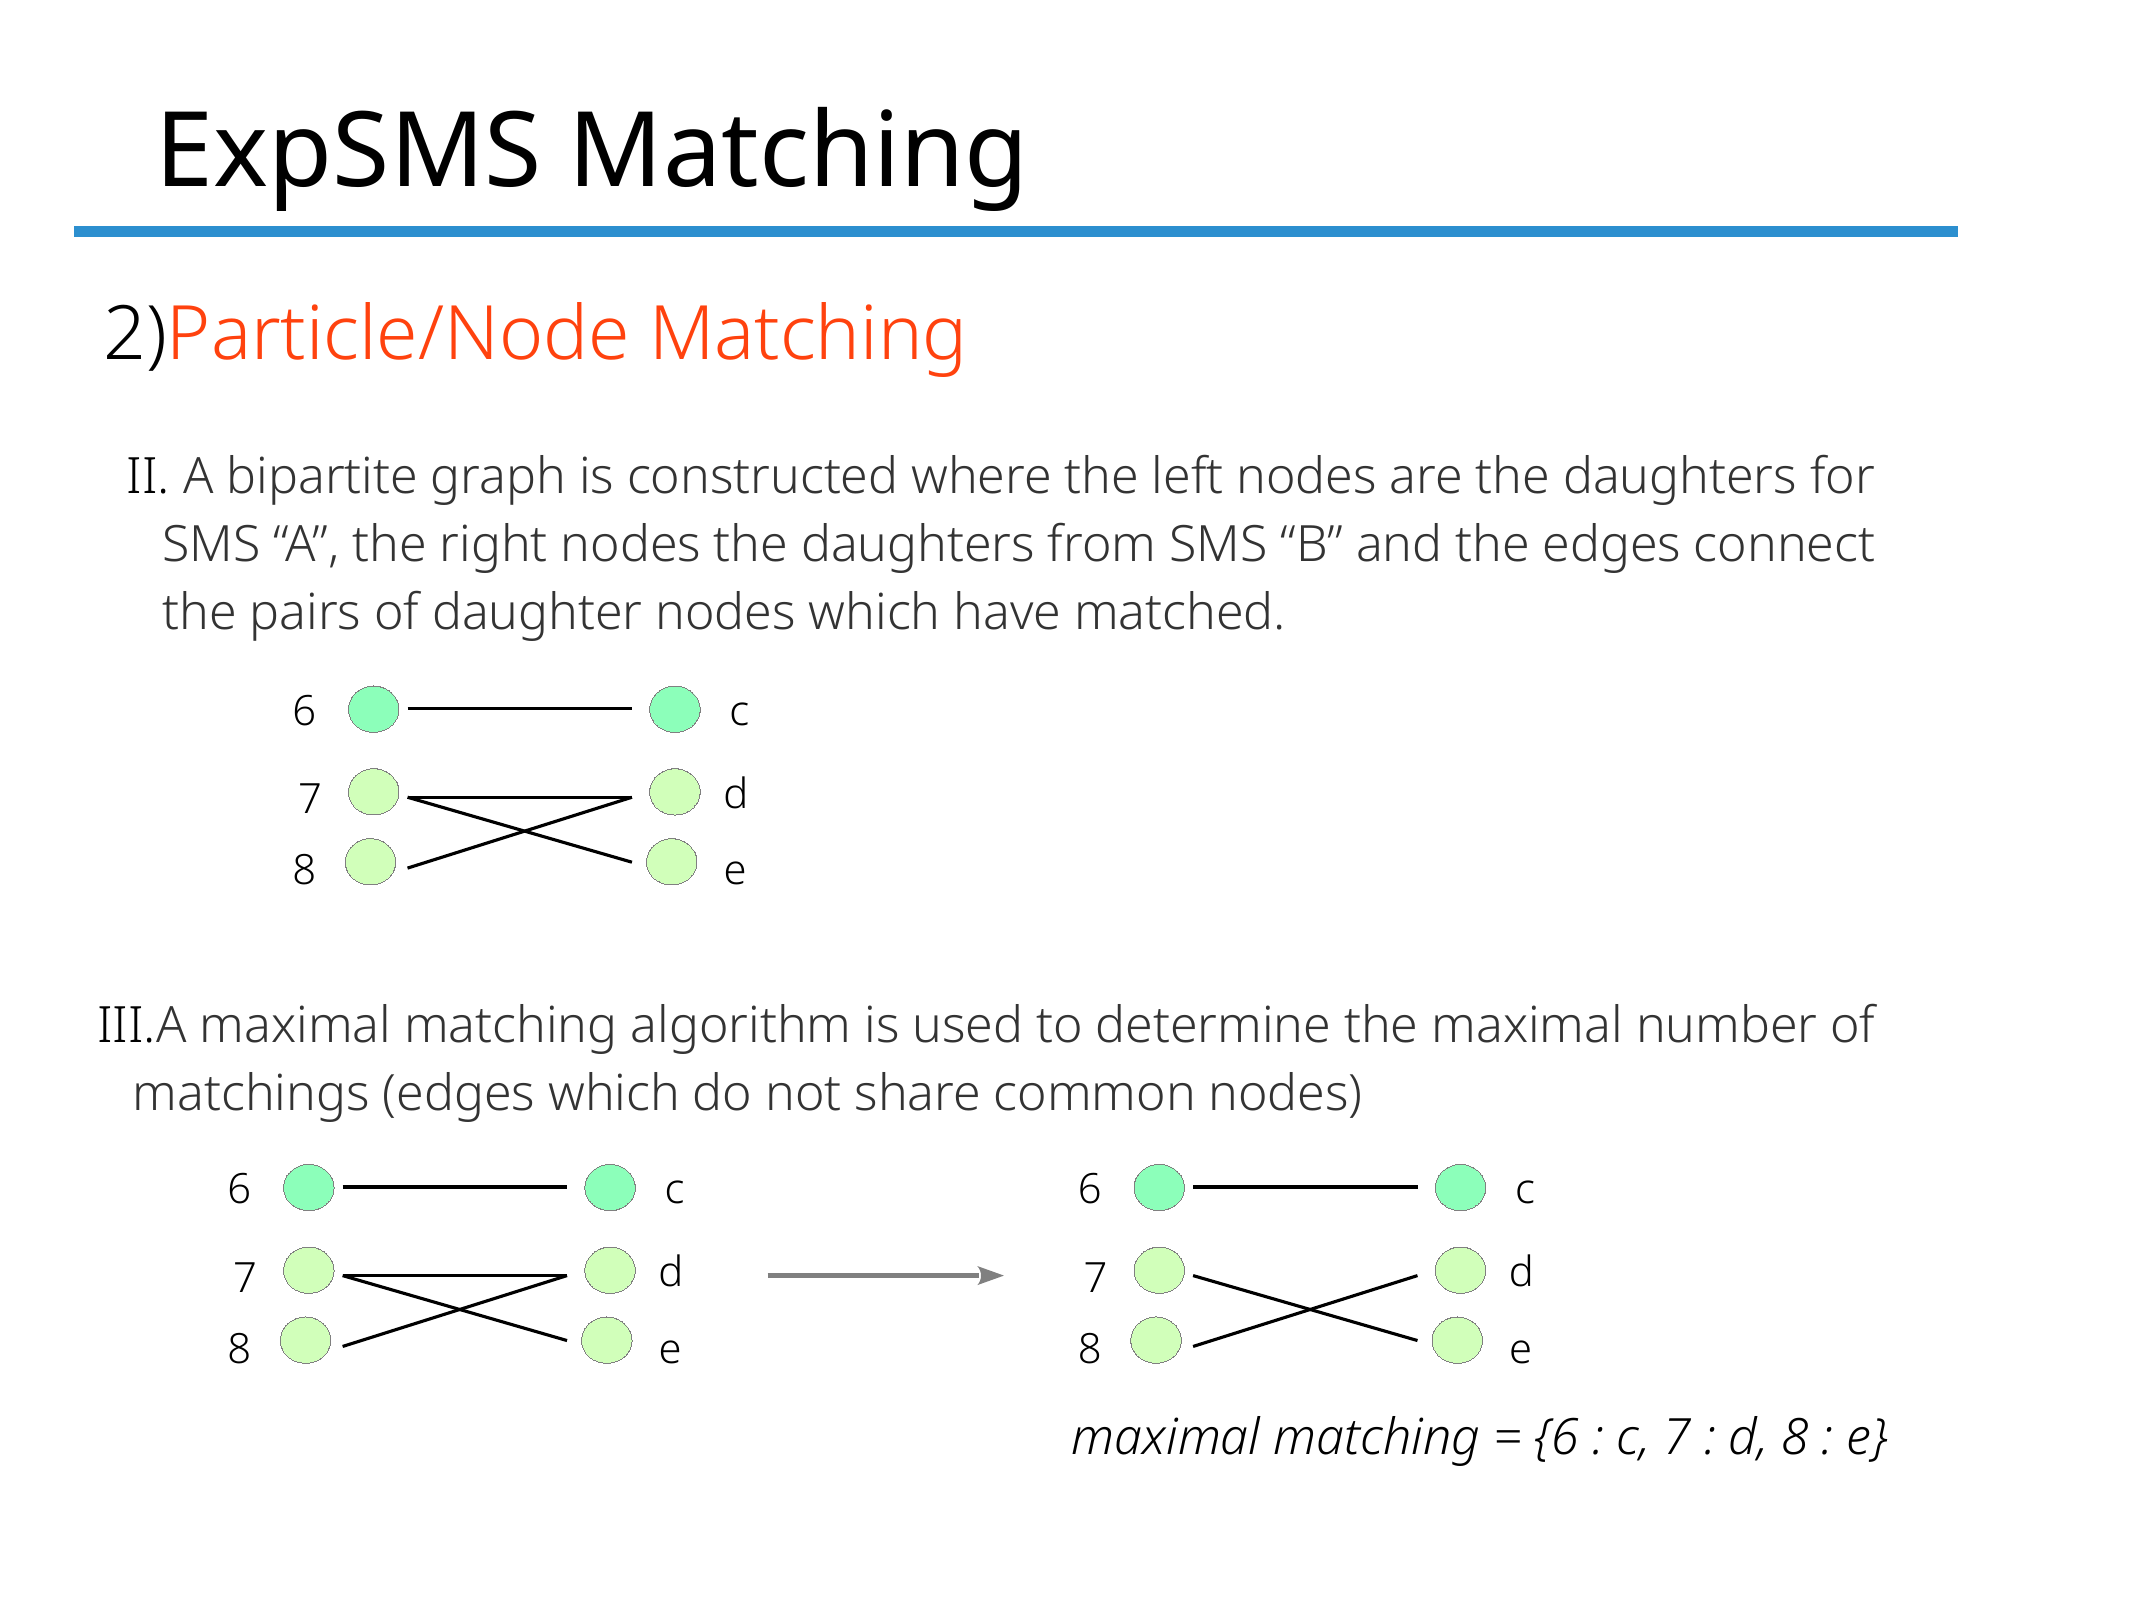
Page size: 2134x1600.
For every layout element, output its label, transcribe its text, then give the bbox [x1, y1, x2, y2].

text_box 8 [277, 832, 334, 899]
text_box c [649, 1151, 703, 1218]
text_box 6 [1063, 1151, 1120, 1218]
text_box c [714, 681, 768, 740]
text_box [649, 768, 701, 816]
text_box c [1500, 1151, 1553, 1218]
text_box [1435, 1164, 1486, 1211]
text_box d [708, 755, 767, 822]
text_box e [708, 832, 765, 899]
text_box 7 [218, 1240, 275, 1307]
text_box [345, 838, 396, 885]
text_box [348, 768, 399, 815]
text_box [581, 1316, 633, 1364]
text_box [1130, 1316, 1182, 1364]
text_box 8 [1063, 1311, 1119, 1377]
text_box e [1494, 1311, 1550, 1377]
text_box 8 [212, 1311, 269, 1377]
text_box [280, 1316, 331, 1364]
text_box [584, 1164, 636, 1211]
text_box [348, 685, 399, 733]
text_box [283, 1247, 335, 1294]
text_box 6 [212, 1151, 269, 1218]
text_box [283, 1164, 335, 1211]
text_box 7 [283, 761, 340, 828]
text_box [1134, 1247, 1185, 1294]
text_box maximal matching = {6 : c, 7 : d, 8 : e} [1057, 1393, 2089, 1470]
text_box ExpSMS Matching [132, 58, 1054, 232]
text_box 6 [277, 681, 334, 740]
text_box A bipartite graph is constructed where the left nodes are the daughters for SMS “A”, the right nodes the daughters from SMS “B” and the edges connect the pairs of daughter nodes which have matched. [53, 432, 1943, 681]
text_box [584, 1247, 636, 1294]
text_box d [1494, 1234, 1552, 1301]
text_box [649, 686, 701, 733]
text_box A maximal matching algorithm is used to determine the maximal number of matchings (edges which do not share common nodes) [82, 981, 1997, 1152]
text_box [646, 838, 697, 885]
text_box e [643, 1311, 700, 1377]
text_box d [643, 1234, 702, 1301]
text_box Particle/Node Matching [88, 271, 1060, 391]
text_box [1134, 1164, 1185, 1211]
text_box [1432, 1316, 1483, 1364]
text_box [1435, 1247, 1486, 1294]
text_box 7 [1068, 1240, 1126, 1307]
